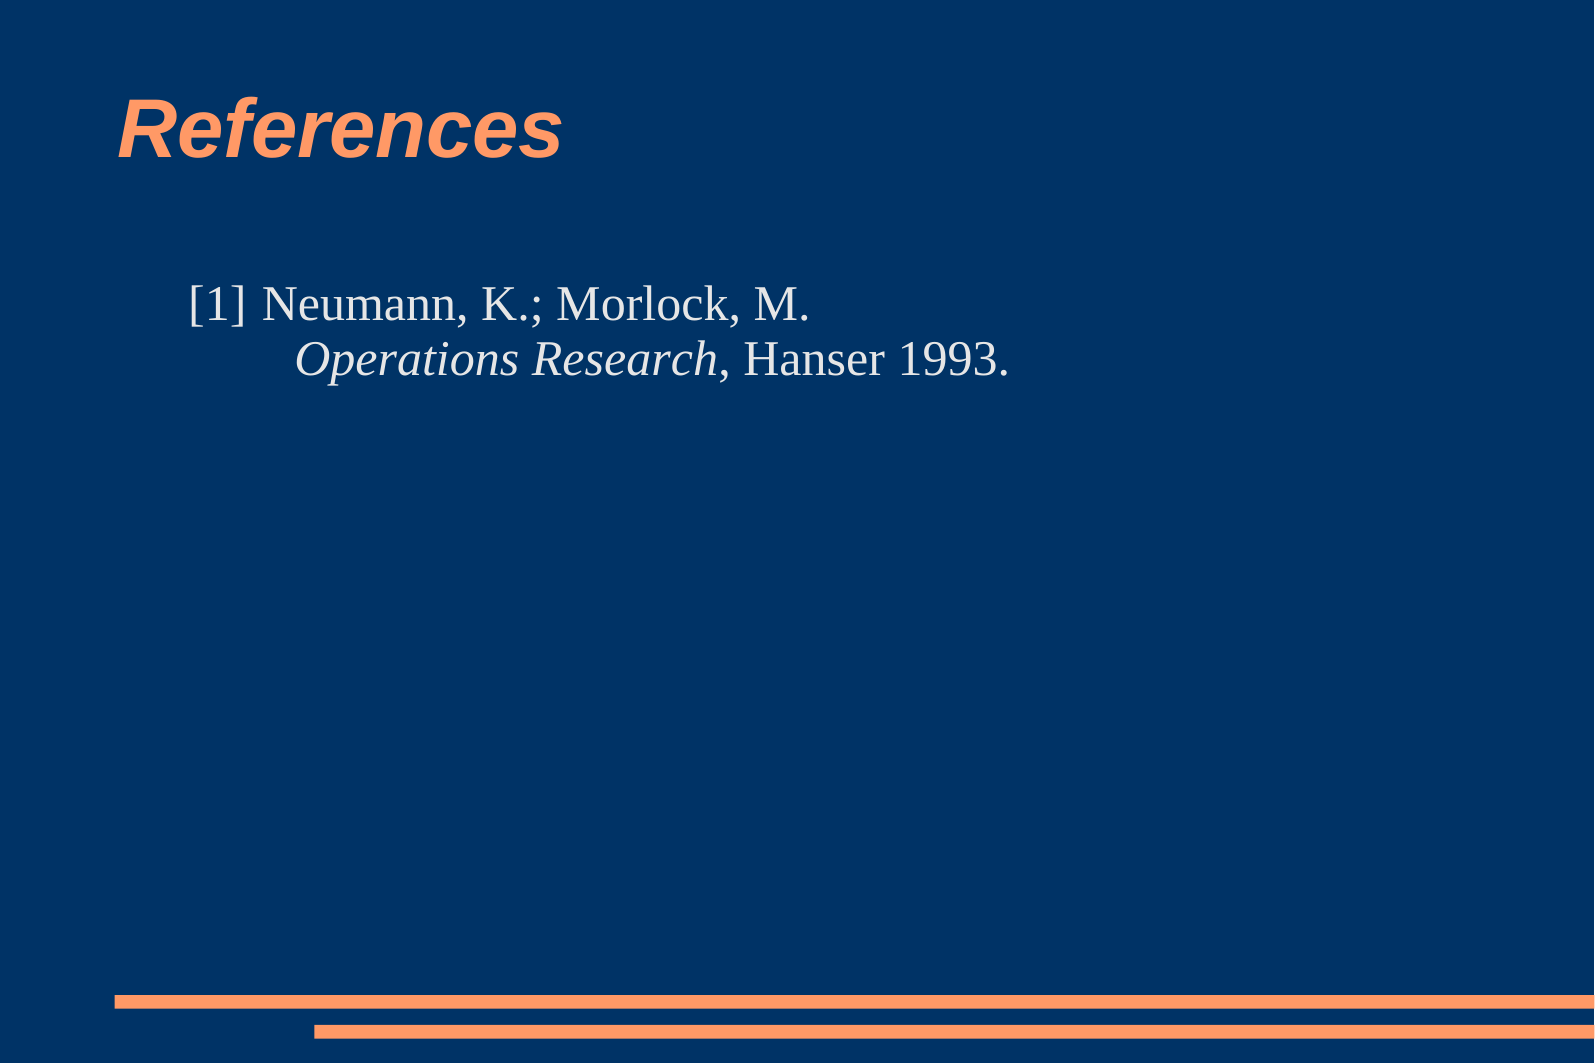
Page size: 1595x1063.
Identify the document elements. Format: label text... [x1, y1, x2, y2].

list [1] Neumann, K.; Morlock, M. Operations Research, Hanser 1993. [117, 276, 1505, 978]
title References [117, 39, 1479, 218]
